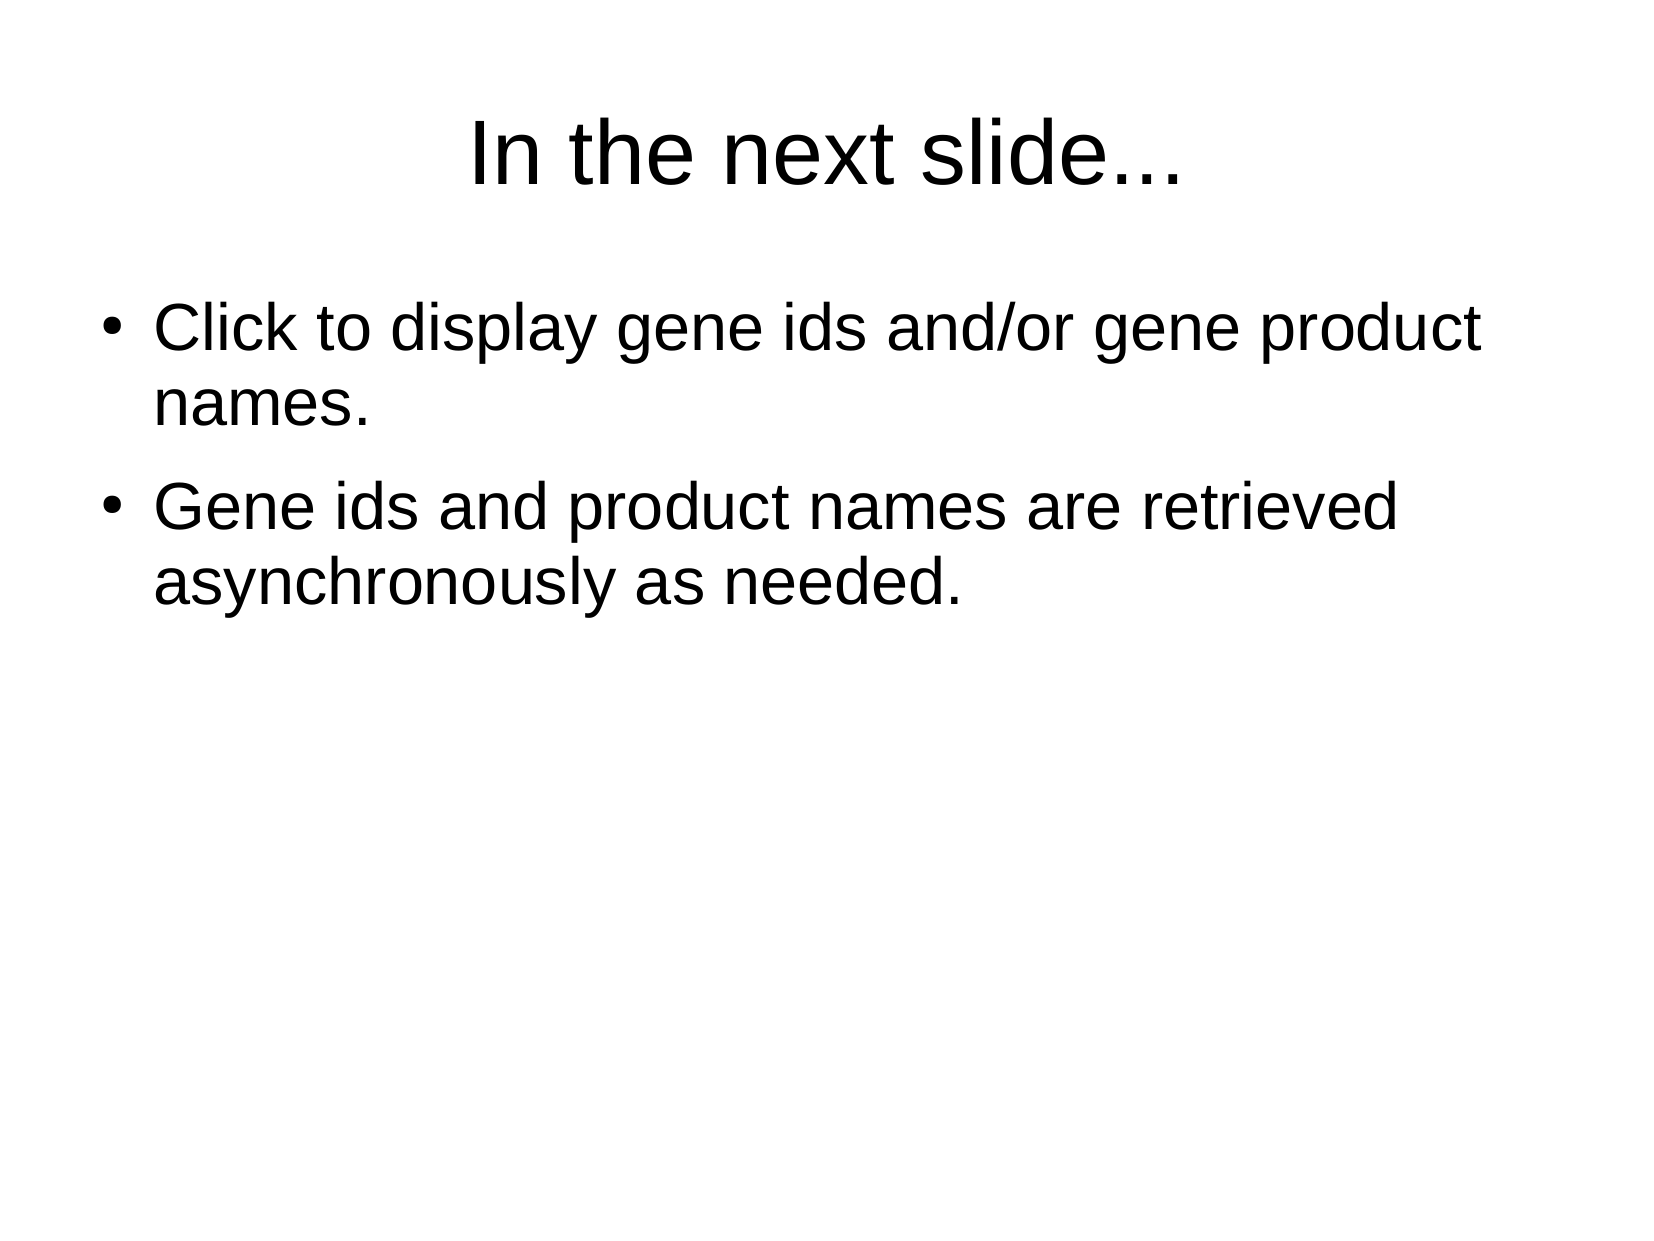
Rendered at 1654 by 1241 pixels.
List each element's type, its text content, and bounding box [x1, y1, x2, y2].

title In the next slide... [82, 56, 1571, 250]
list Click to display gene ids and/or gene product names. Gene ids and product names are retrieved asynchronously as needed. [82, 290, 1571, 1109]
